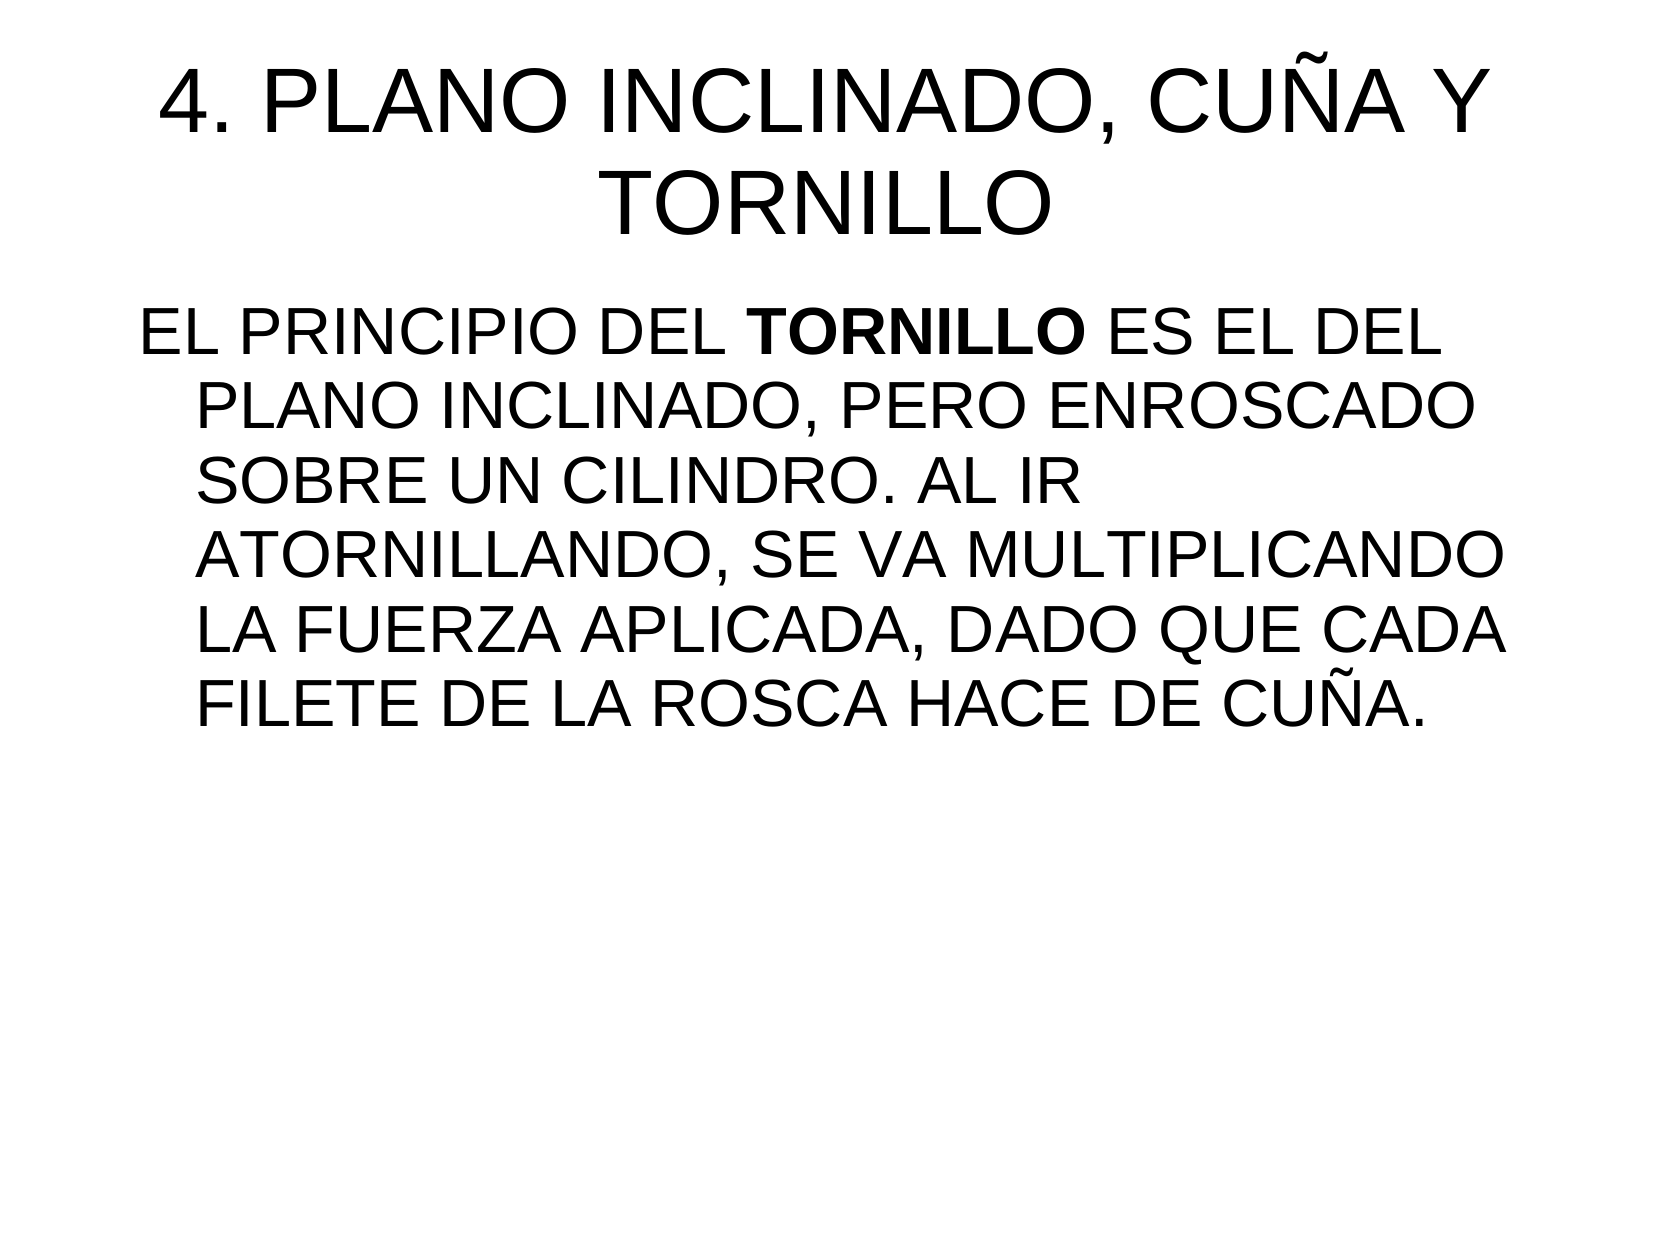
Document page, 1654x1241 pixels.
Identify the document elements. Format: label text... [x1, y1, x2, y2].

list EL PRINCIPIO DEL TORNILLO ES EL DEL PLANO INCLINADO, PERO ENROSCADO SOBRE UN CILINDRO. AL IR ATORNILLANDO, SE VA MULTIPLICANDO LA FUERZA APLICADA, DADO QUE CADA FILETE DE LA ROSCA HACE DE CUÑA. [82, 290, 1571, 1109]
title 4. PLANO INCLINADO, CUÑA Y TORNILLO [82, 50, 1571, 256]
